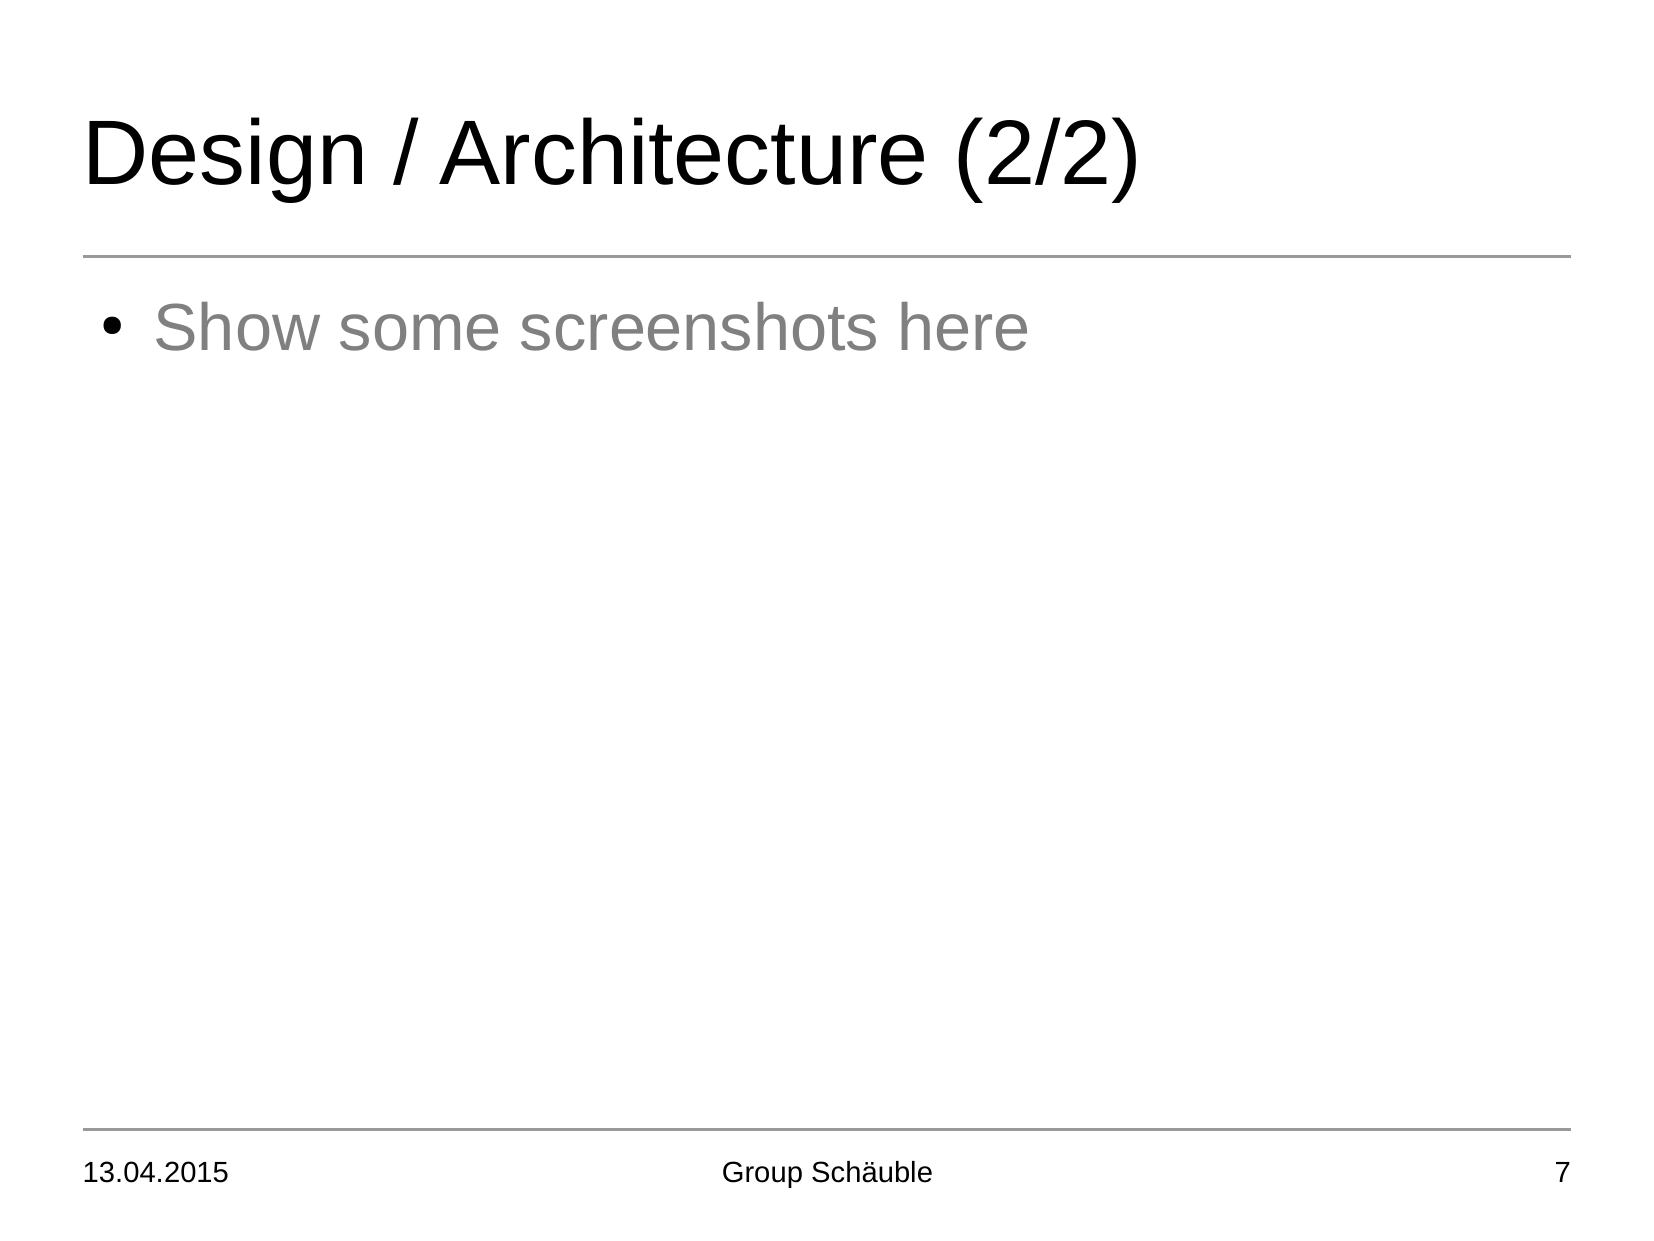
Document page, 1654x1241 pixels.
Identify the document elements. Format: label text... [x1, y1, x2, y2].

list Show some screenshots here [82, 290, 1571, 1010]
title Design / Architecture (2/2) [82, 49, 1571, 257]
